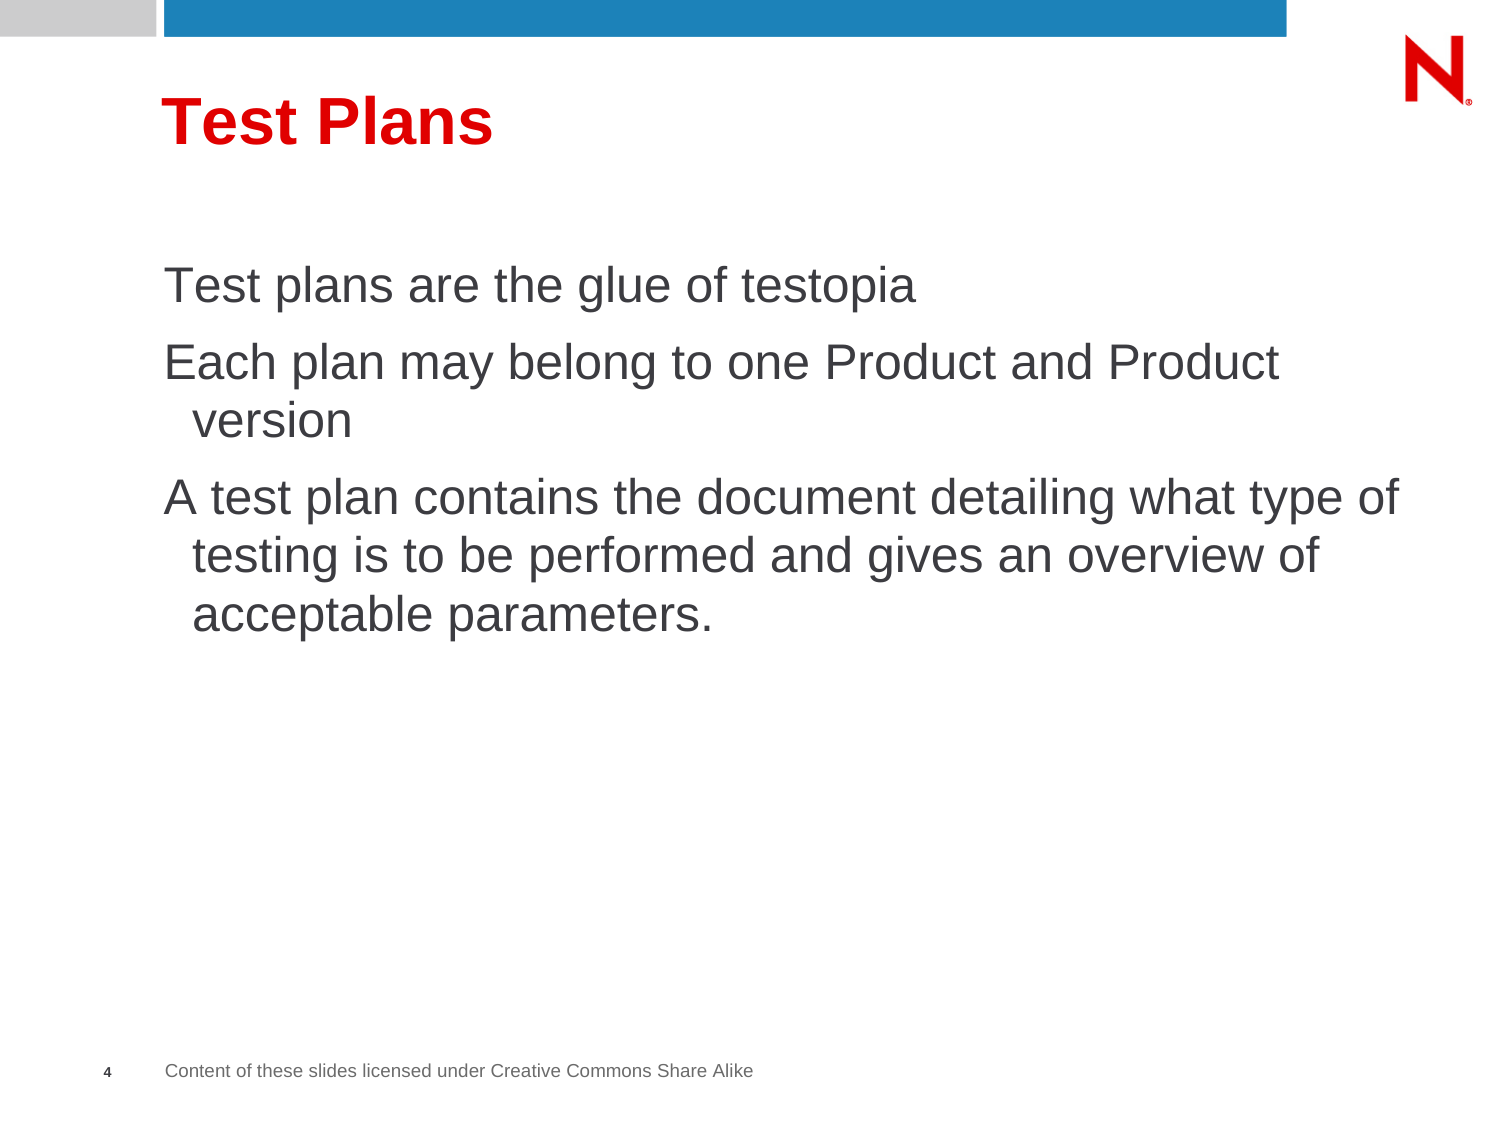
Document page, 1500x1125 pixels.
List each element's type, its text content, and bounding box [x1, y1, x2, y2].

list Test plans are the glue of testopia Each plan may belong to one Product and Product version A test plan contains the document detailing what type of testing is to be performed and gives an overview of acceptable parameters. [163, 254, 1404, 986]
title Test Plans [161, 41, 1383, 205]
picture [1403, 32, 1473, 107]
